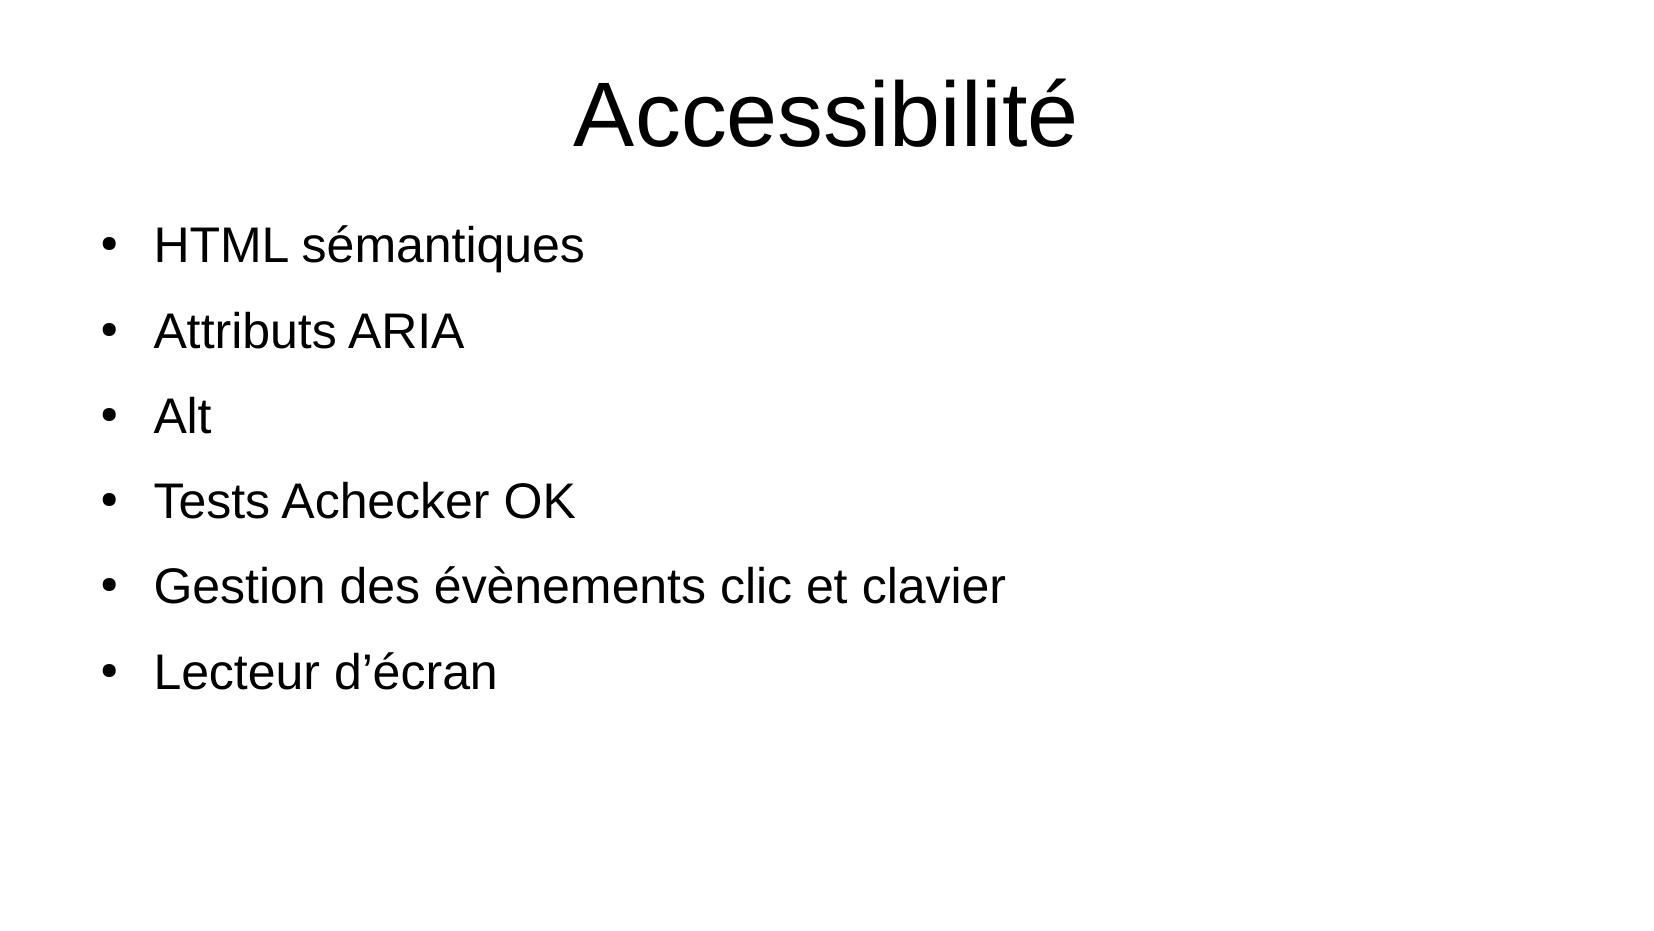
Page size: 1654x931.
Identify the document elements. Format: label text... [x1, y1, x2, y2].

title Accessibilité [82, 37, 1571, 193]
list HTML sémantiques Attributs ARIA Alt Tests Achecker OK Gestion des évènements clic et clavier Lecteur d’écran [82, 217, 1571, 758]
